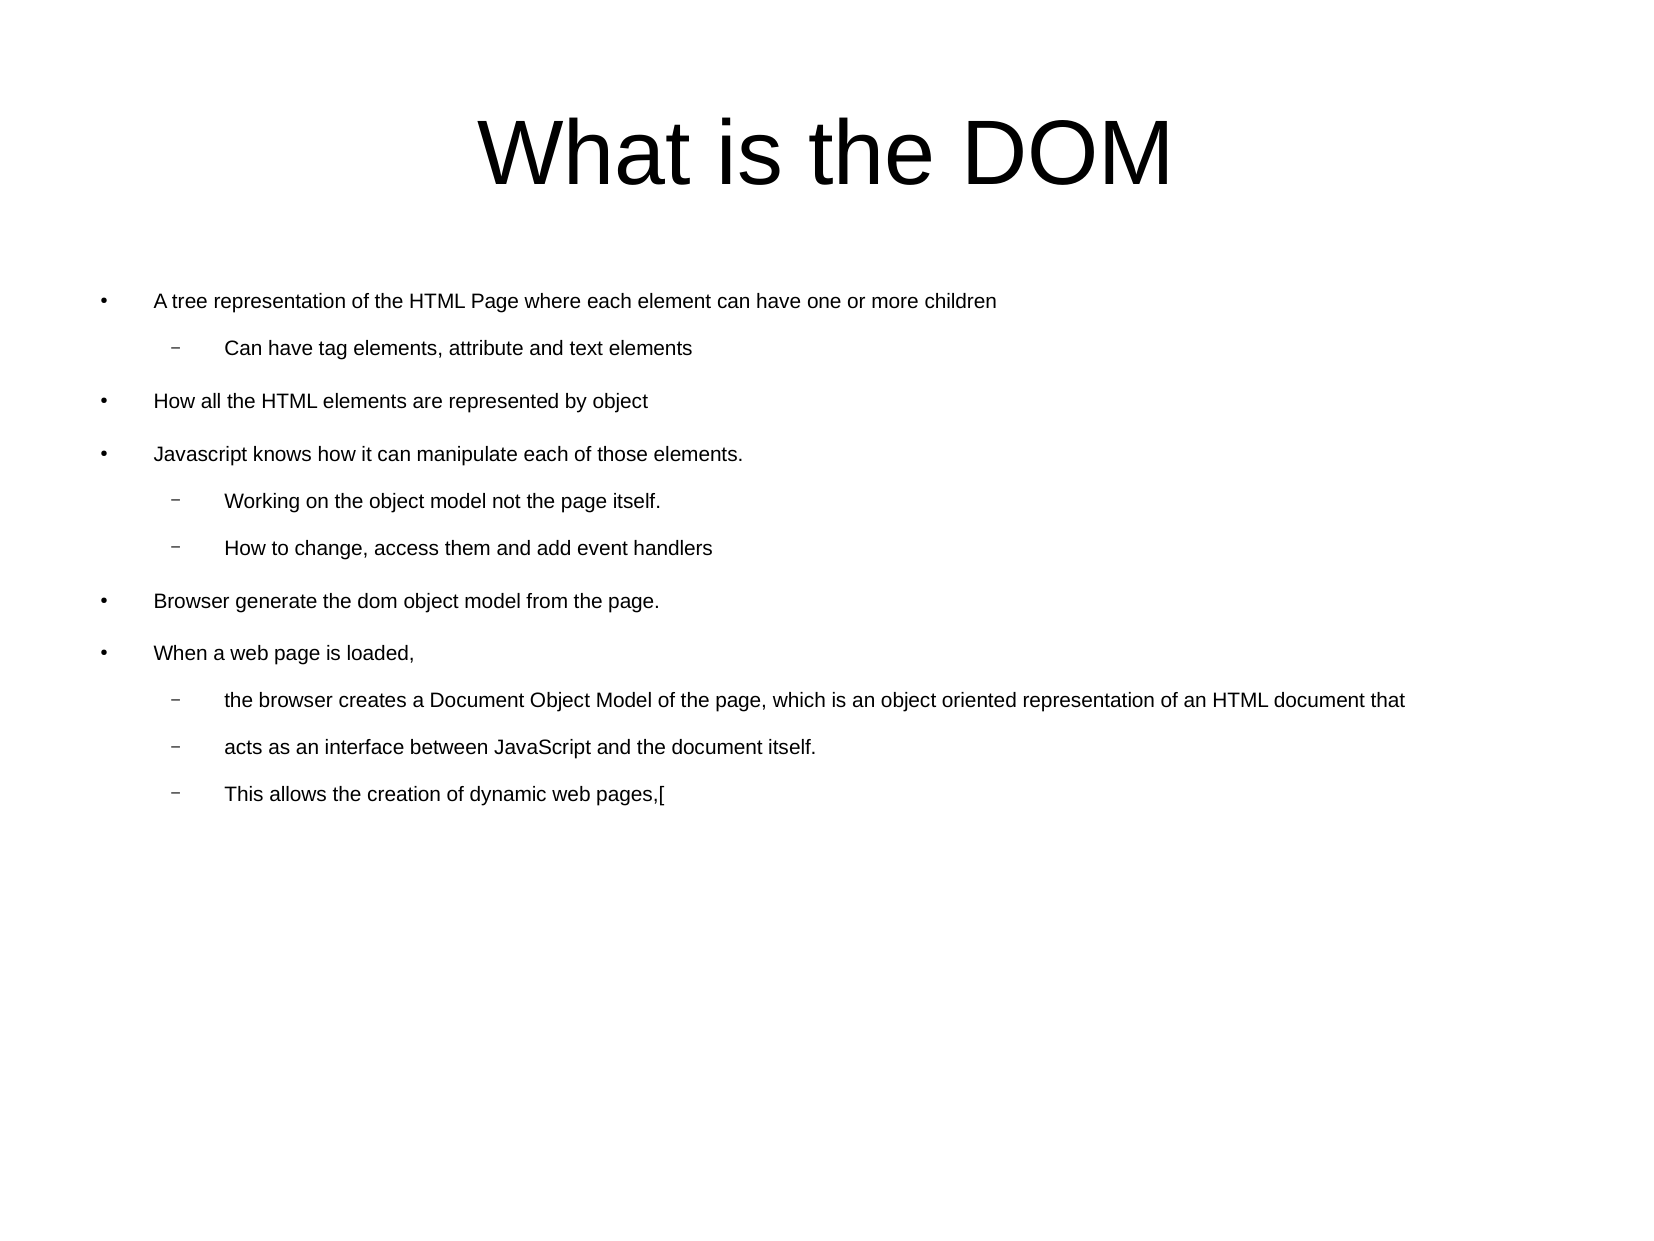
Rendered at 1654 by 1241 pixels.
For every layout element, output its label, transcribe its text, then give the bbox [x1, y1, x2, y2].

title What is the DOM [82, 49, 1571, 257]
list A tree representation of the HTML Page where each element can have one or more children Can have tag elements, attribute and text elements How all the HTML elements are represented by object Javascript knows how it can manipulate each of those elements. Working on the object model not the page itself. How to change, access them and add event handlers Browser generate the dom object model from the page. When a web page is loaded, the browser creates a Document Object Model of the page, which is an object oriented representation of an HTML document that acts as an interface between JavaScript and the document itself. This allows the creation of dynamic web pages,[ [82, 290, 1571, 1010]
